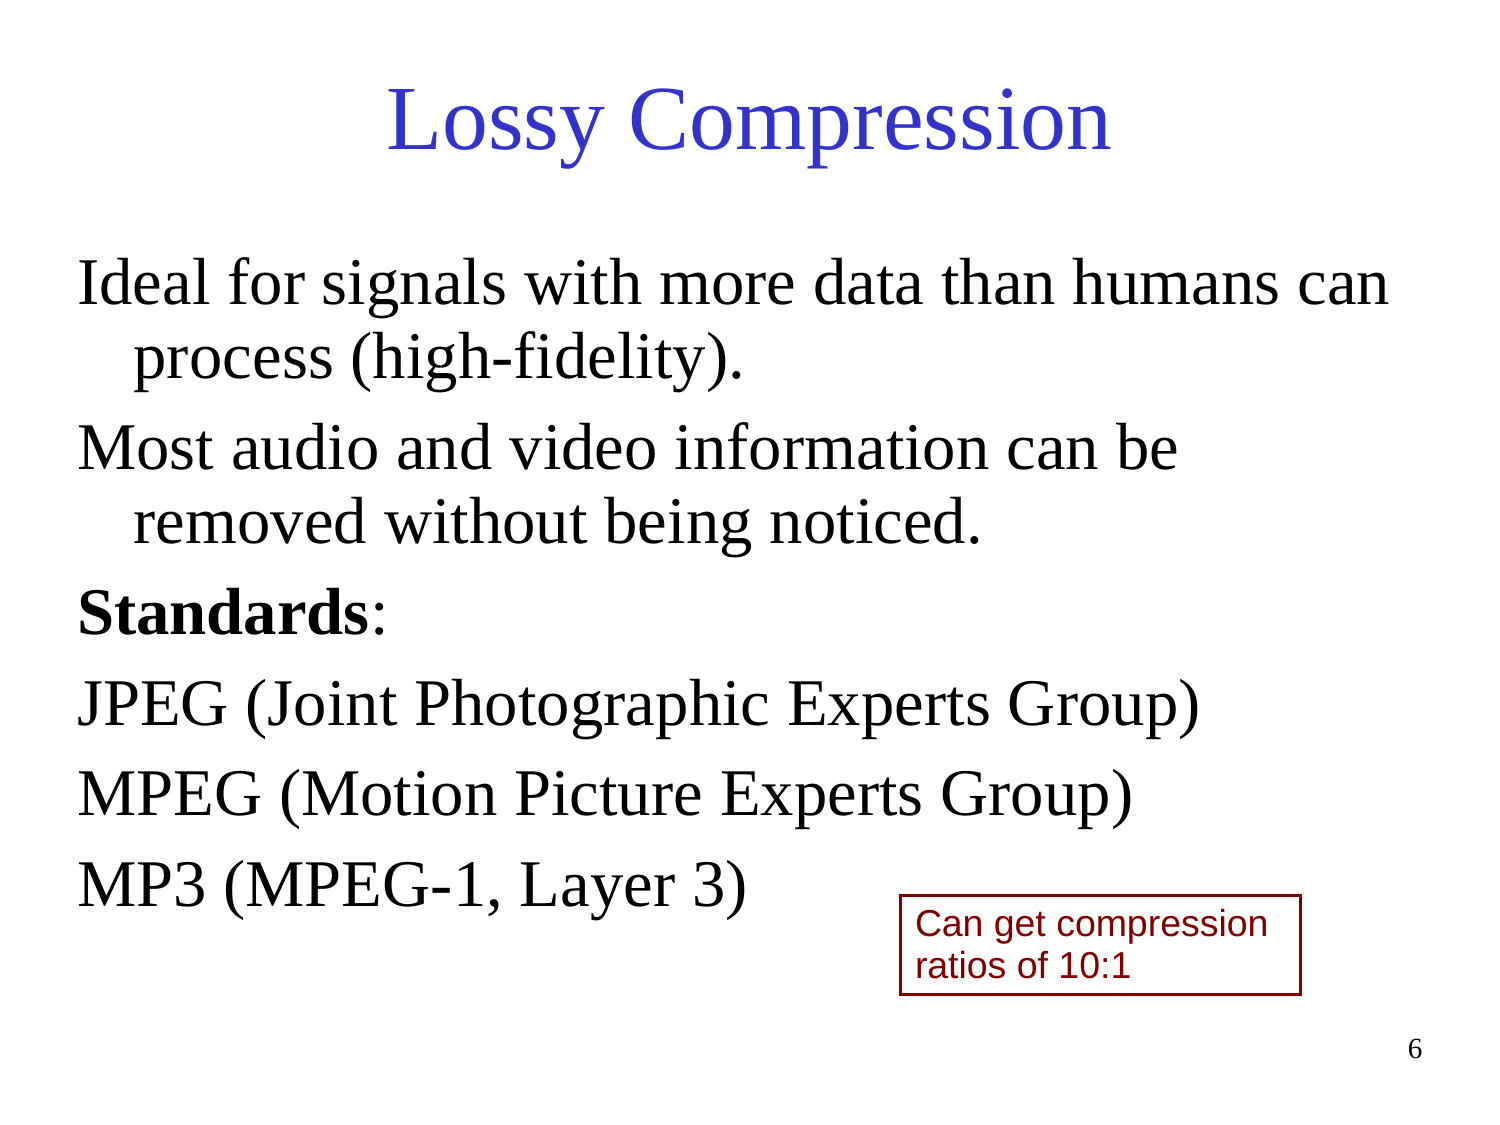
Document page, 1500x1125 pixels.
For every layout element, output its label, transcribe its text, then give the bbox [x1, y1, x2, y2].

list Ideal for signals with more data than humans can process (high-fidelity). Most audio and video information can be removed without being noticed. Standards: JPEG (Joint Photographic Experts Group) MPEG (Motion Picture Experts Group) MP3 (MPEG-1, Layer 3) [62, 237, 1426, 1051]
text_box Can get compression ratios of 10:1 [900, 895, 1301, 995]
title Lossy Compression [112, 37, 1388, 201]
